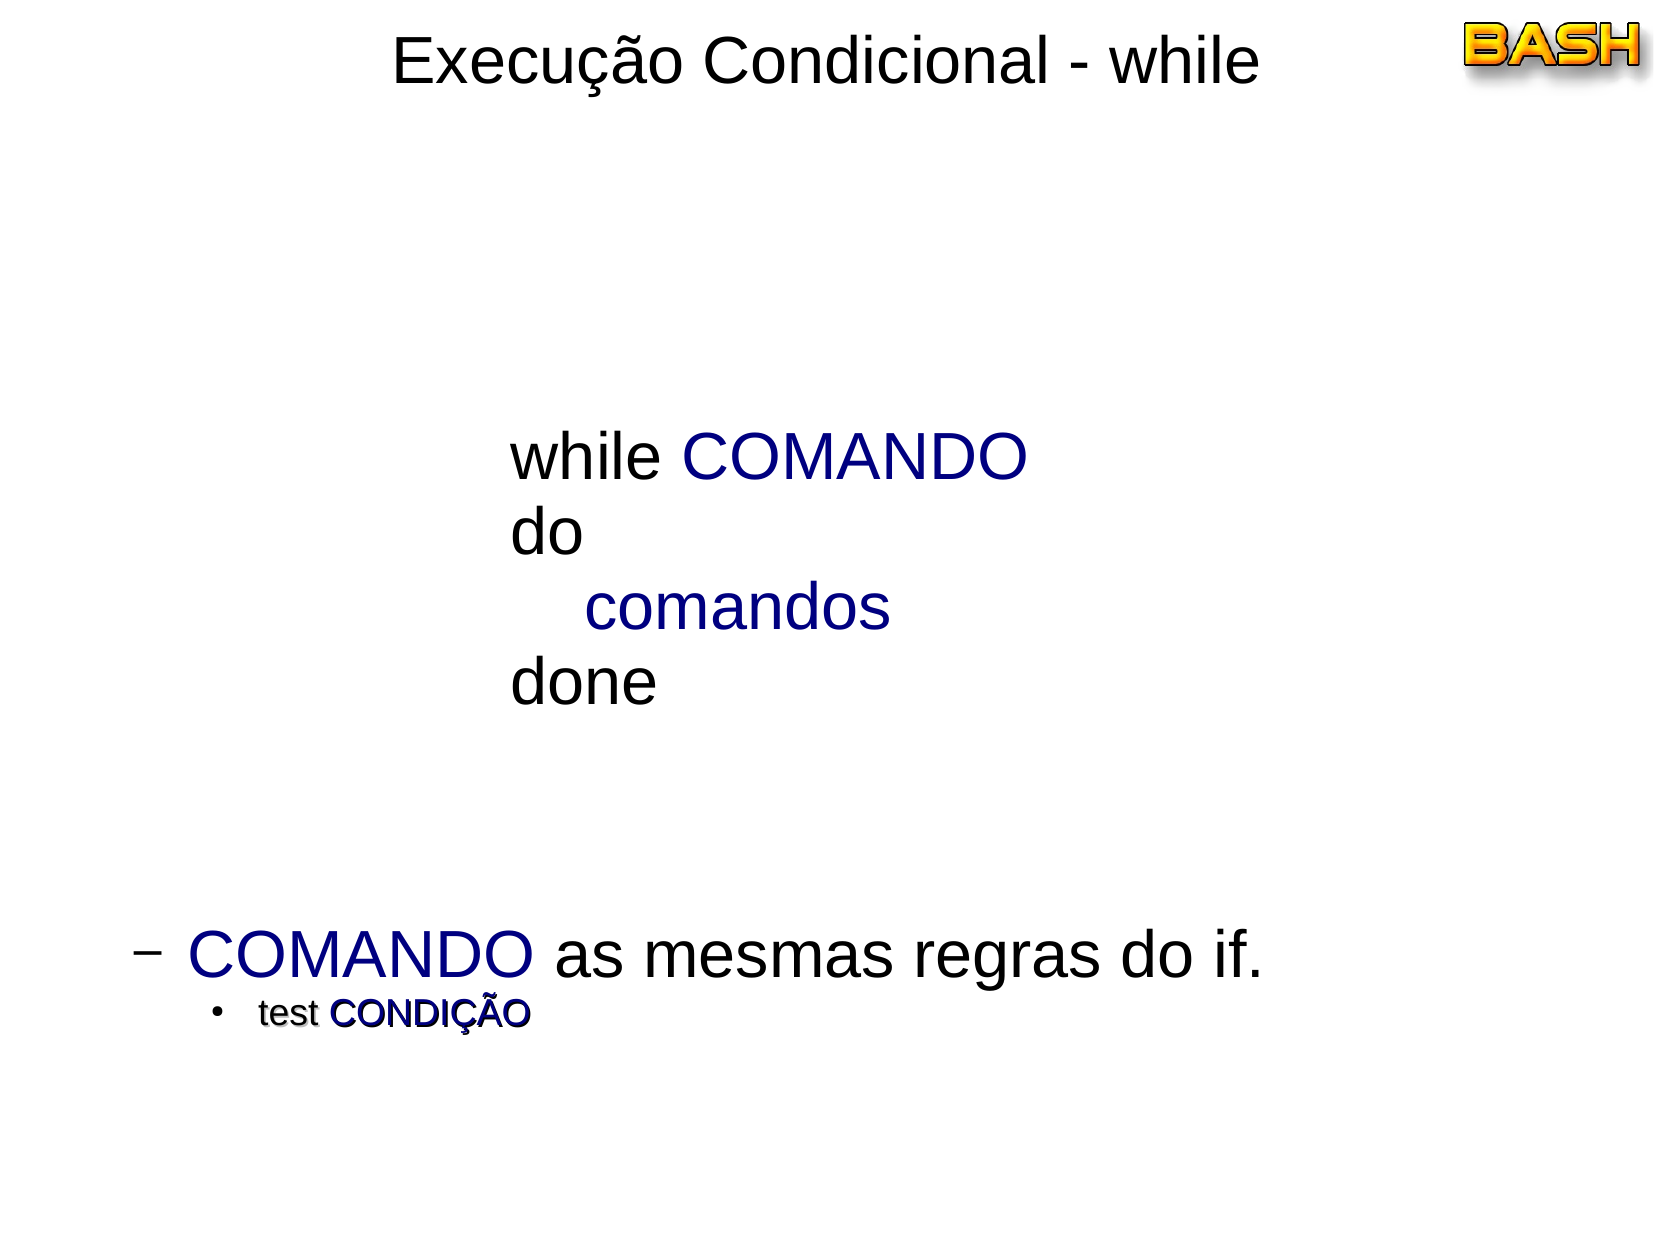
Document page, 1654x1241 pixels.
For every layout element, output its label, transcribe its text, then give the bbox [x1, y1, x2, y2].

text_box COMANDO as mesmas regras do if. test CONDIÇÃO [101, 909, 1563, 1094]
title Execução Condicional - while [82, 22, 1571, 98]
picture [1450, 0, 1654, 96]
title while COMANDO do comandos done [510, 419, 1146, 719]
